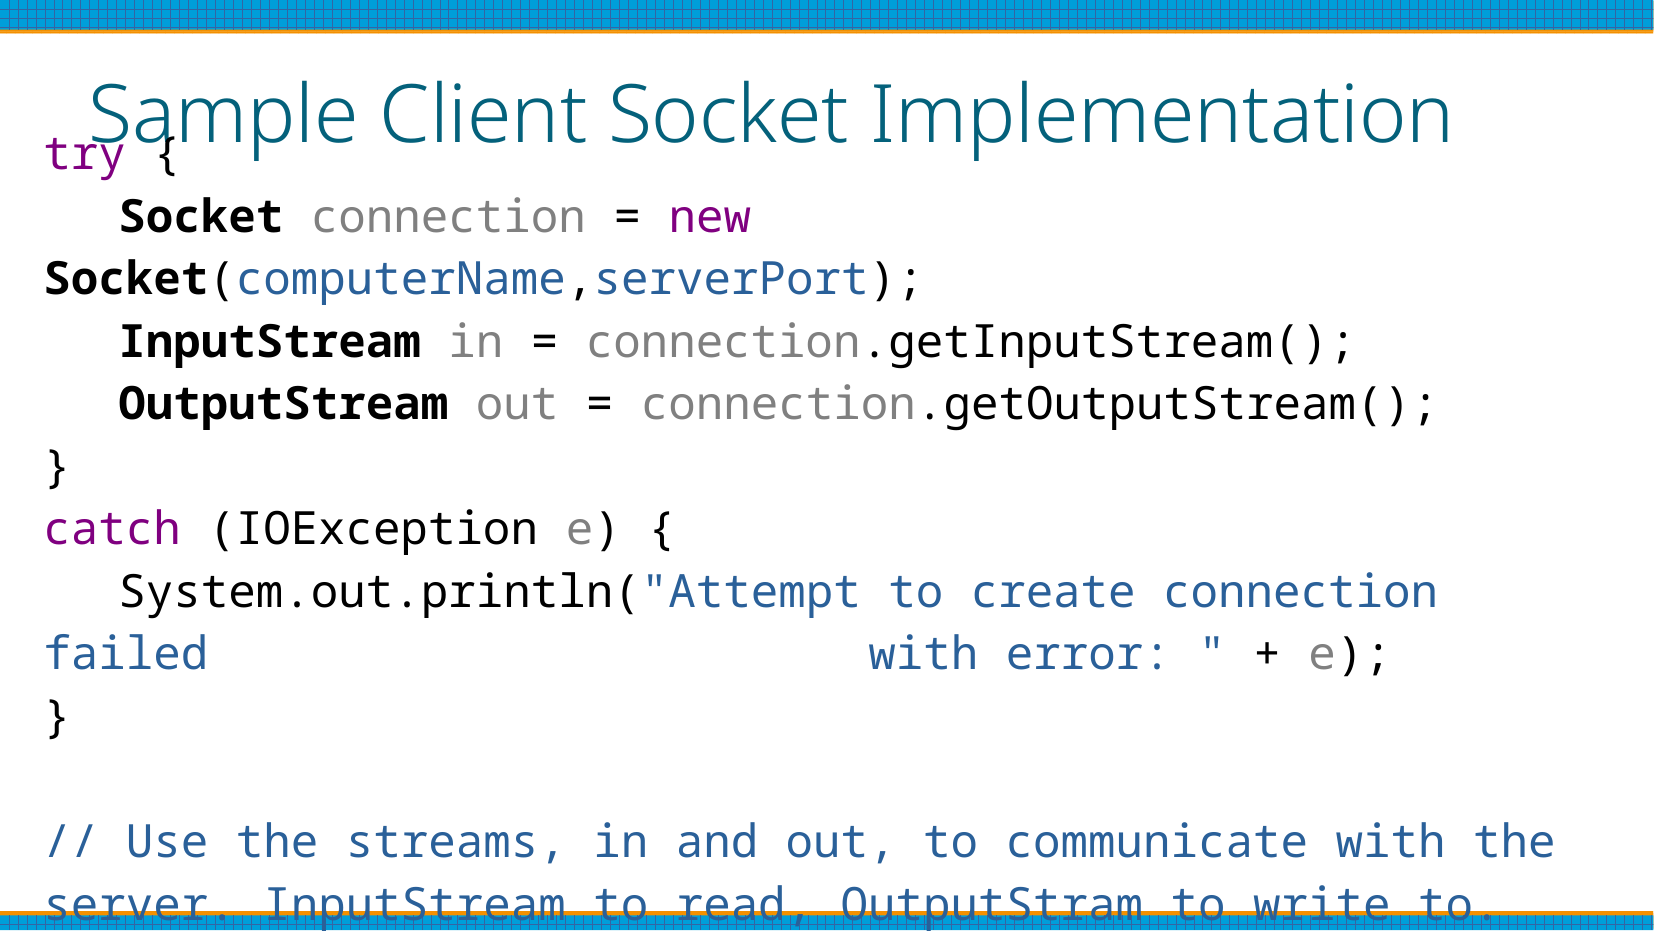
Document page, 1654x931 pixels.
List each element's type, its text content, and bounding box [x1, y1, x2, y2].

title Sample Client Socket Implementation [88, 44, 1565, 178]
text_box try { Socket connection = new Socket(computerName,serverPort); InputStream in = connection.getInputStream(); OutputStream out = connection.getOutputStream(); } catch (IOException e) { System.out.println("Attempt to create connection failed with error: " + e); } // Use the streams, in and out, to communicate with the server. InputStream to read, OutputStram to write to. [37, 200, 1613, 854]
